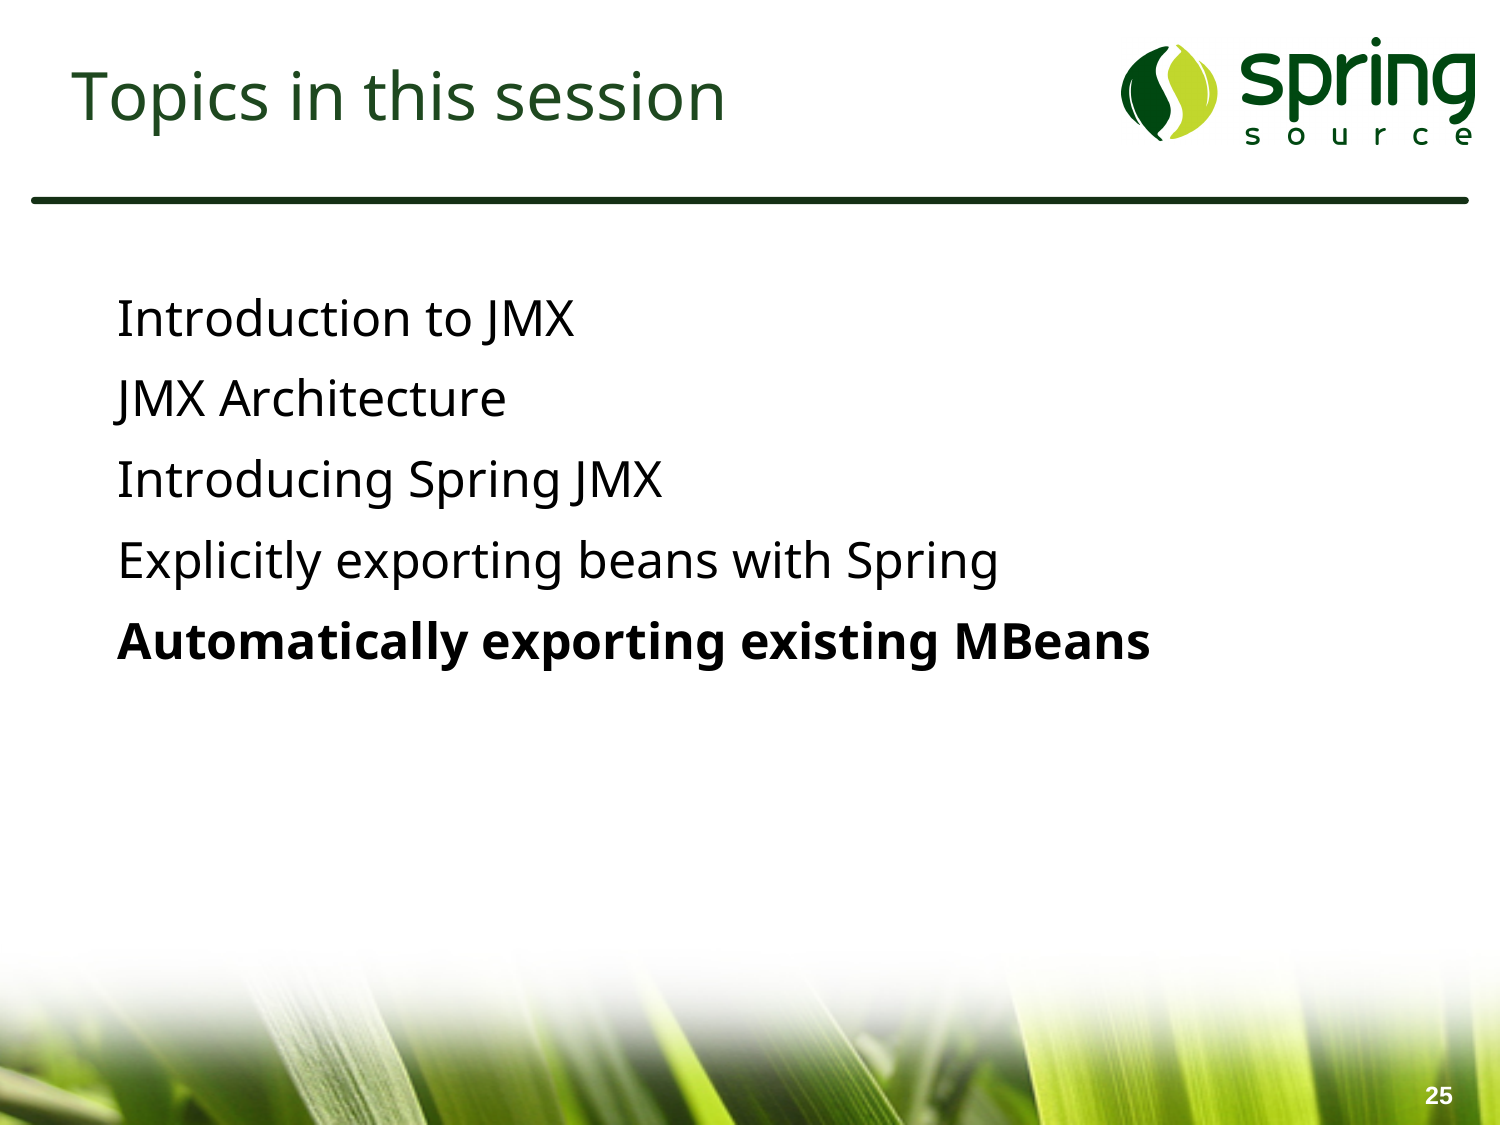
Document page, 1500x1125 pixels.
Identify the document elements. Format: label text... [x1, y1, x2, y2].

picture [0, 944, 1500, 1125]
title Topics in this session [56, 13, 1089, 176]
list Introduction to JMX JMX Architecture Introducing Spring JMX Explicitly exporting beans with Spring Automatically exporting existing MBeans [103, 275, 1394, 938]
picture [1121, 37, 1475, 145]
